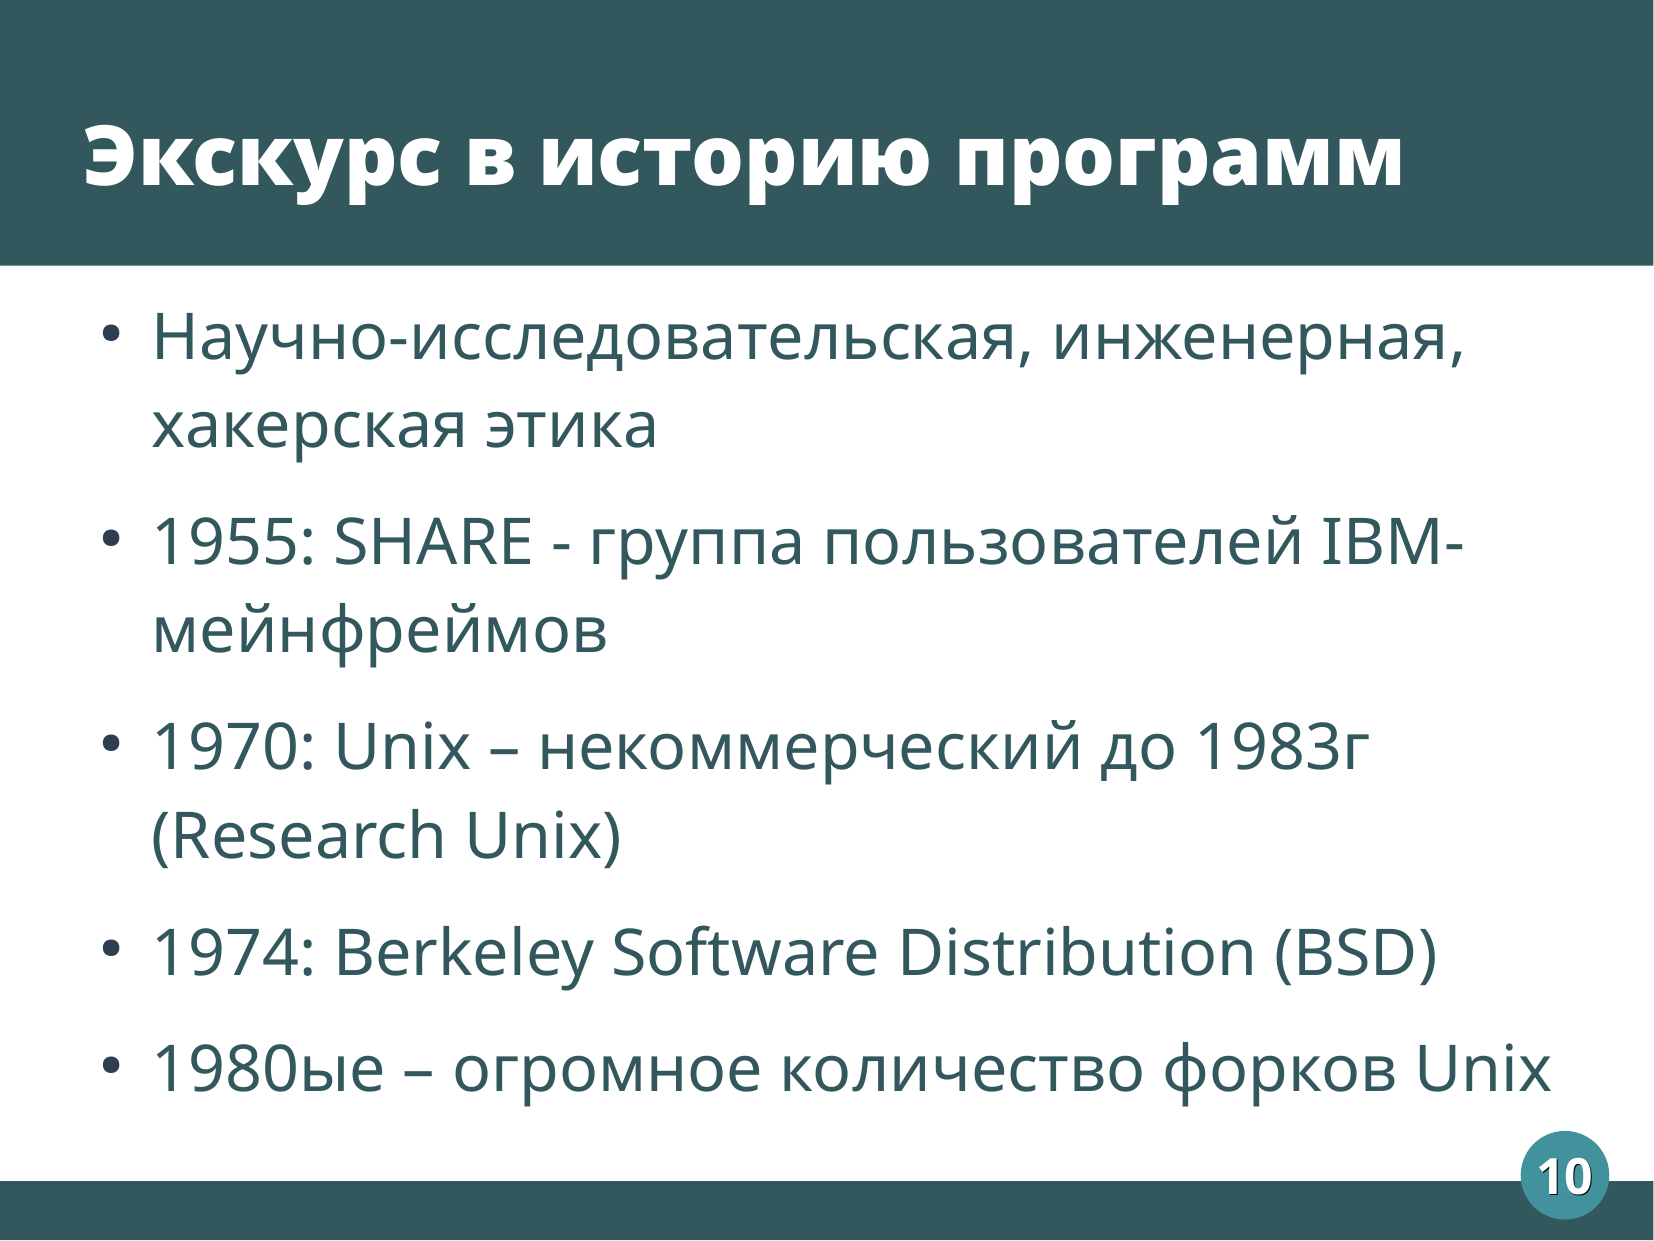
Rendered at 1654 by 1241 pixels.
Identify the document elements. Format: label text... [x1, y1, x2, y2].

list Научно-исследовательская, инженерная, хакерская этика 1955: SHARE - группа пользователей IBM-мейнфреймов 1970: Unix – некоммерческий до 1983г (Research Unix) 1974: Berkeley Software Distribution (BSD) 1980ые – огромное количество форков Unix [82, 290, 1571, 1126]
title Экскурс в историю программ [82, 49, 1571, 257]
